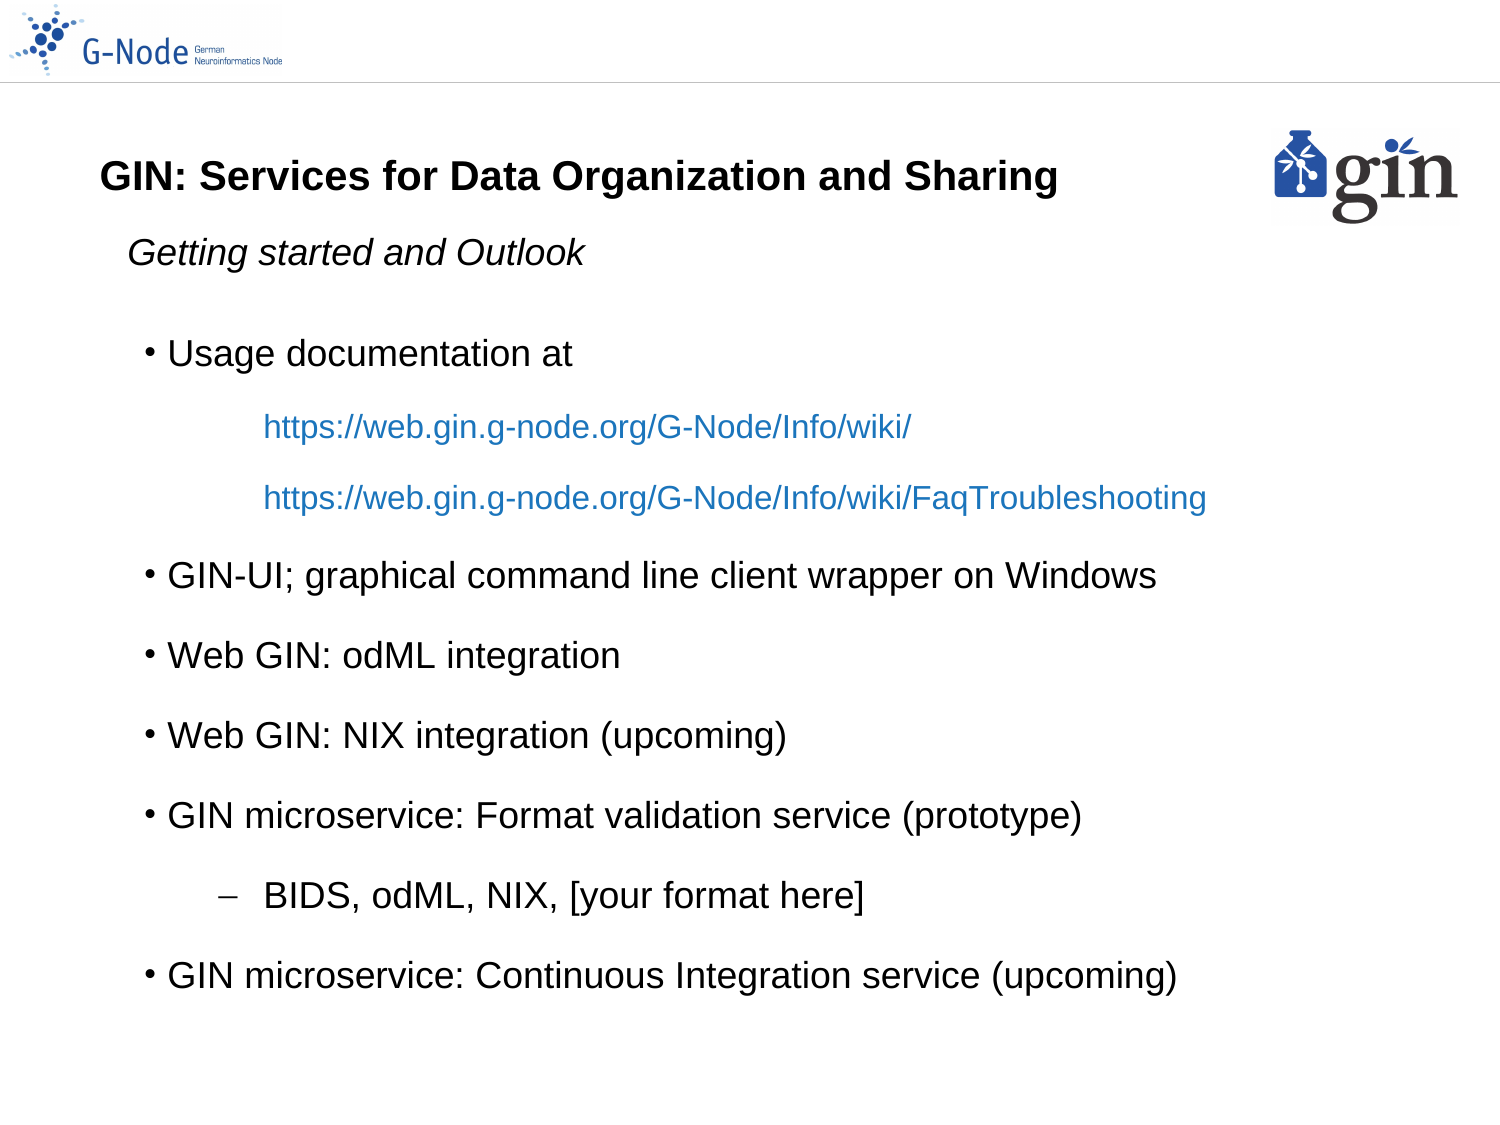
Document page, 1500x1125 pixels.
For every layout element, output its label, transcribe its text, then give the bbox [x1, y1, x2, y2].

picture [1271, 128, 1460, 226]
text_box GIN: Services for Data Organization and Sharing [84, 140, 1271, 207]
text_box Usage documentation at https://web.gin.g-node.org/G-Node/Info/wiki/ https://web.gin.g-node.org/G-Node/Info/wiki/FaqTroubleshooting GIN-UI; graphical command line client wrapper on Windows Web GIN: odML integration Web GIN: NIX integration (upcoming) GIN microservice: Format validation service (prototype) BIDS, odML, NIX, [your format here] GIN microservice: Continuous Integration service (upcoming) [129, 286, 1429, 1004]
text_box Getting started and Outlook [112, 217, 1426, 281]
picture [9, 4, 282, 76]
